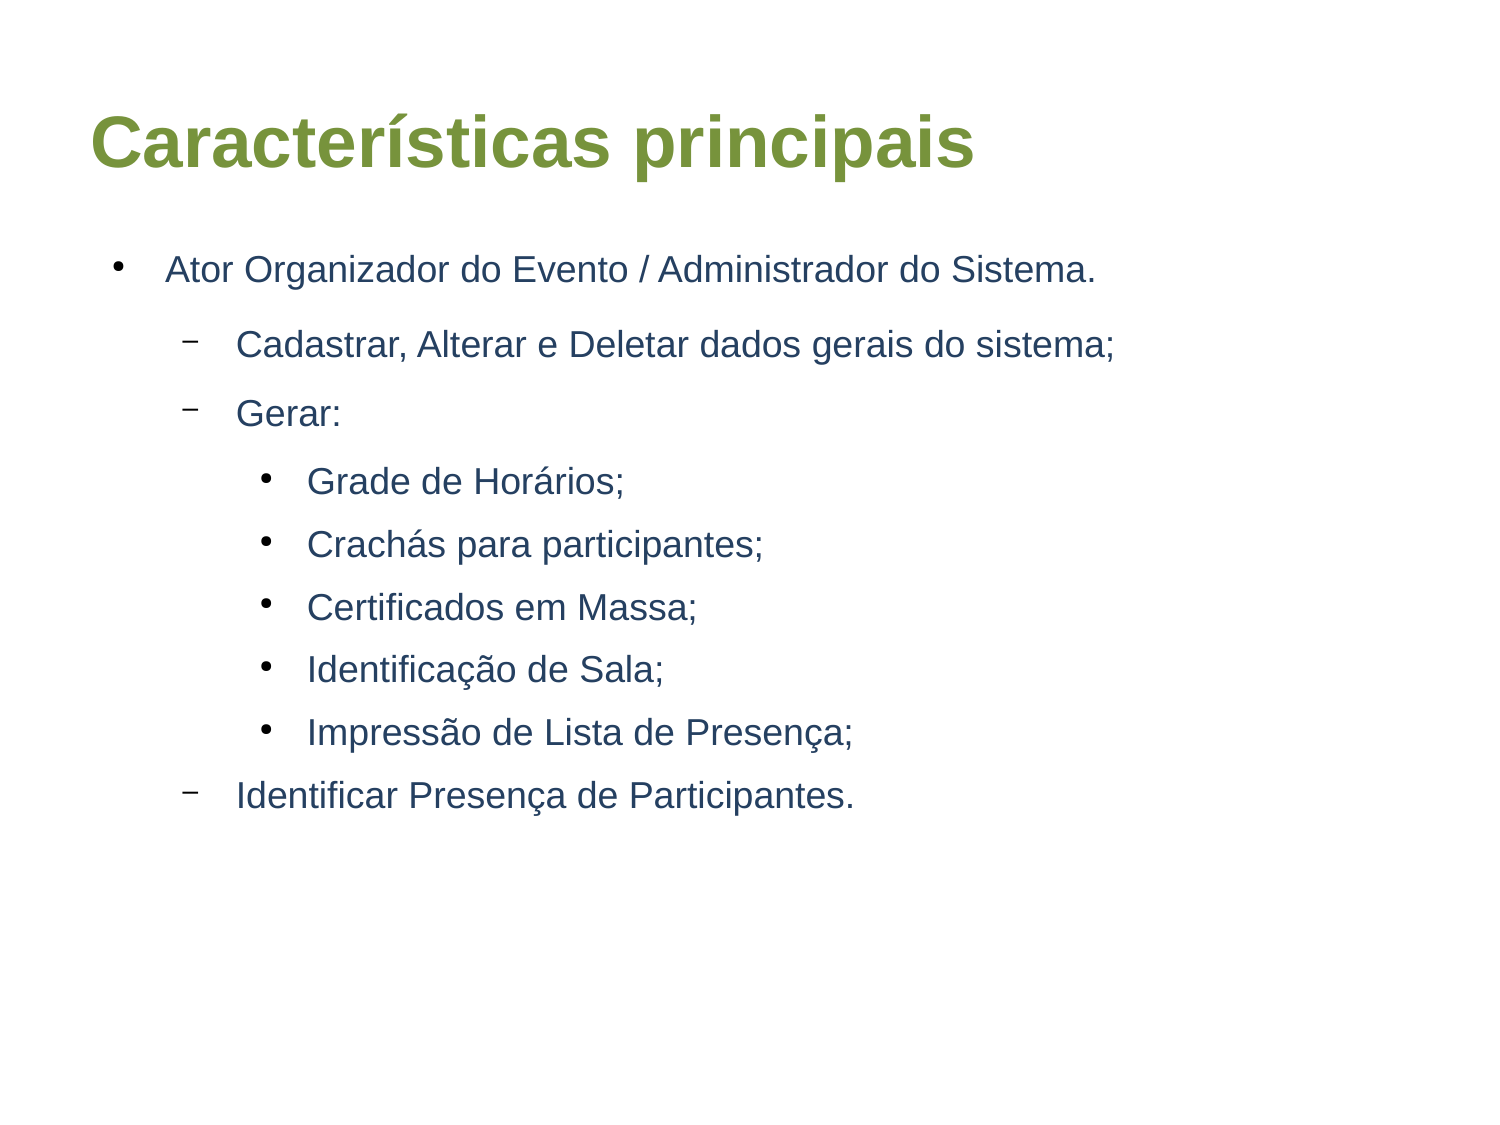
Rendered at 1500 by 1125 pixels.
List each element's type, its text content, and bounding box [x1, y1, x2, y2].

list Ator Organizador do Evento / Administrador do Sistema. Cadastrar, Alterar e Deletar dados gerais do sistema; Gerar: Grade de Horários; Crachás para participantes; Certificados em Massa; Identificação de Sala; Impressão de Lista de Presença; Identificar Presença de Participantes. [79, 237, 1430, 981]
title Características principais [75, 45, 1425, 233]
